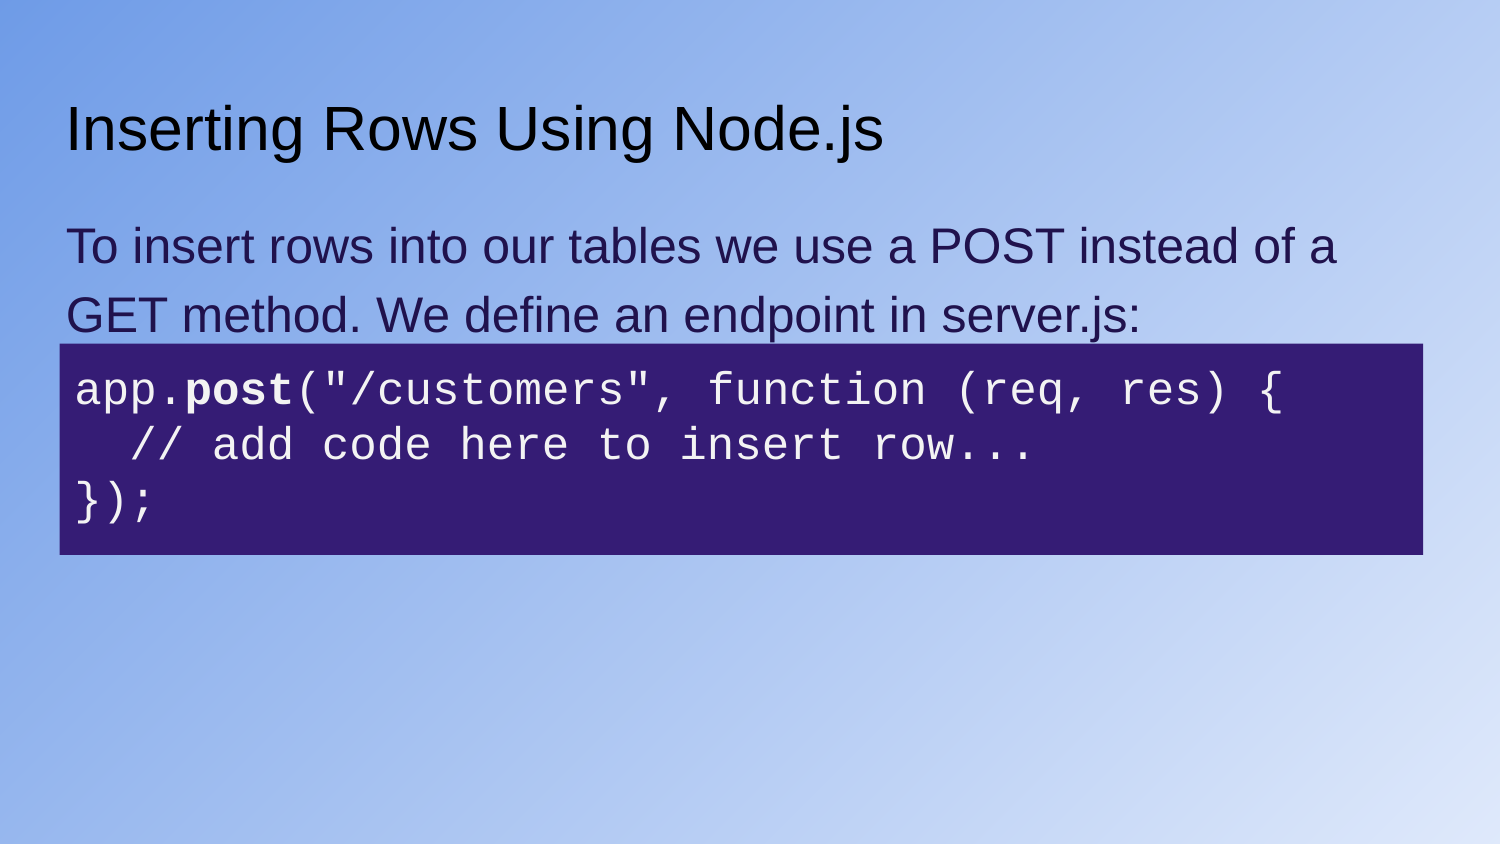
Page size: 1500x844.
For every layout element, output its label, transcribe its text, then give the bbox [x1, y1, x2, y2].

text_box To insert rows into our tables we use a POST instead of a GET method. We define an endpoint in server.js: (the added code follows…) [51, 189, 1449, 750]
text_box Inserting Rows Using Node.js [51, 72, 1449, 167]
text_box app.post("/customers", function (req, res) { // add code here to insert row... }); [59, 343, 1424, 555]
